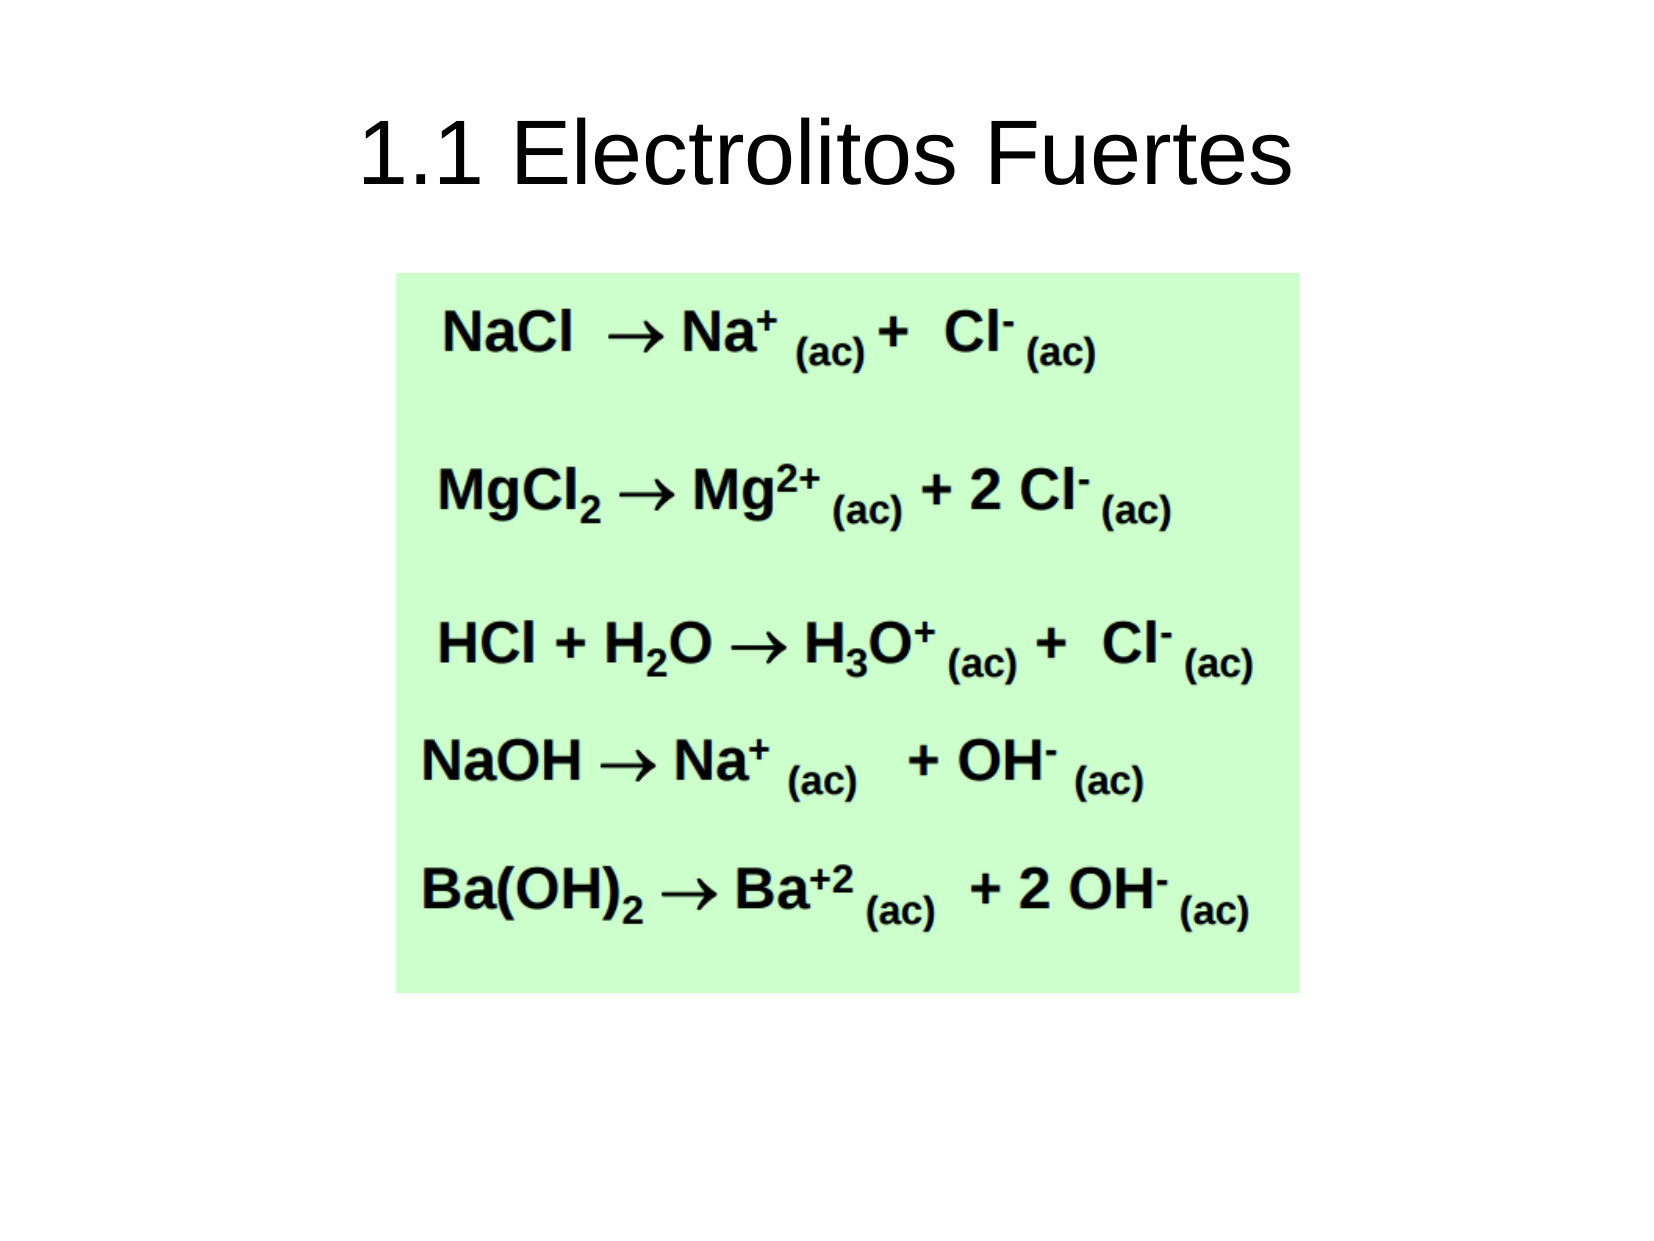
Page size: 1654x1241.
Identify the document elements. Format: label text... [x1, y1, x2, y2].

picture [396, 273, 1300, 993]
title 1.1 Electrolitos Fuertes [82, 49, 1571, 257]
